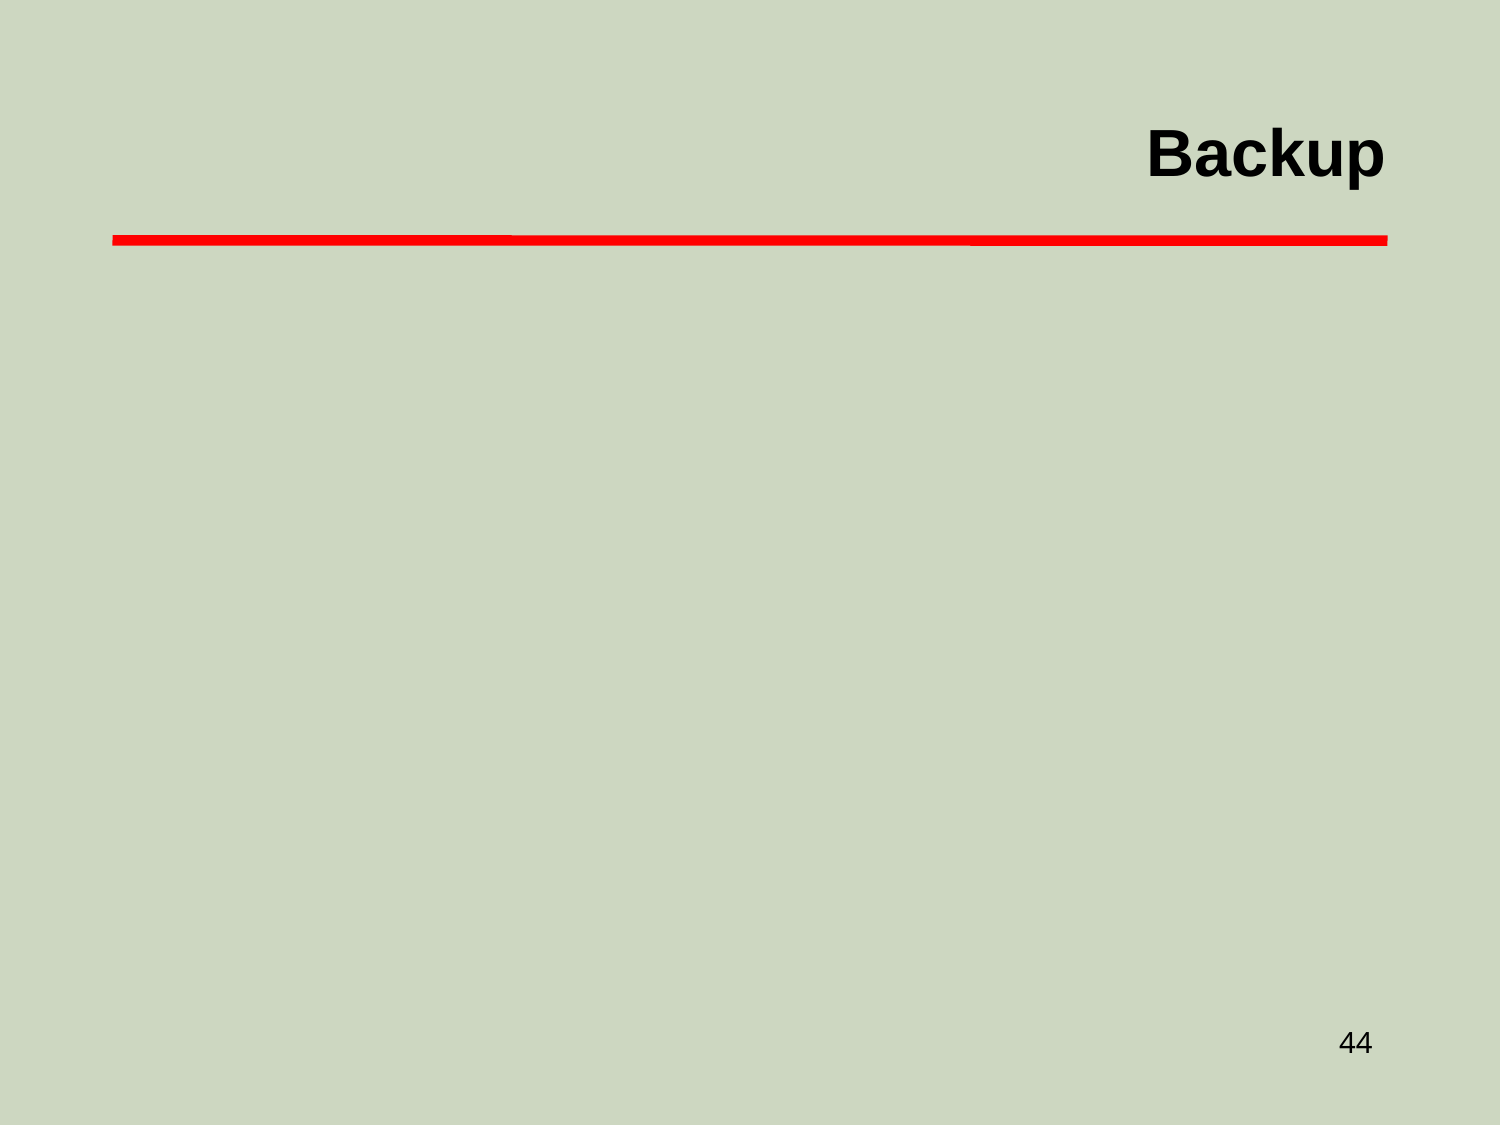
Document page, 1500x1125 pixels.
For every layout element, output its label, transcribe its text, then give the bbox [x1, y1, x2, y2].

title Backup [124, 93, 1387, 216]
